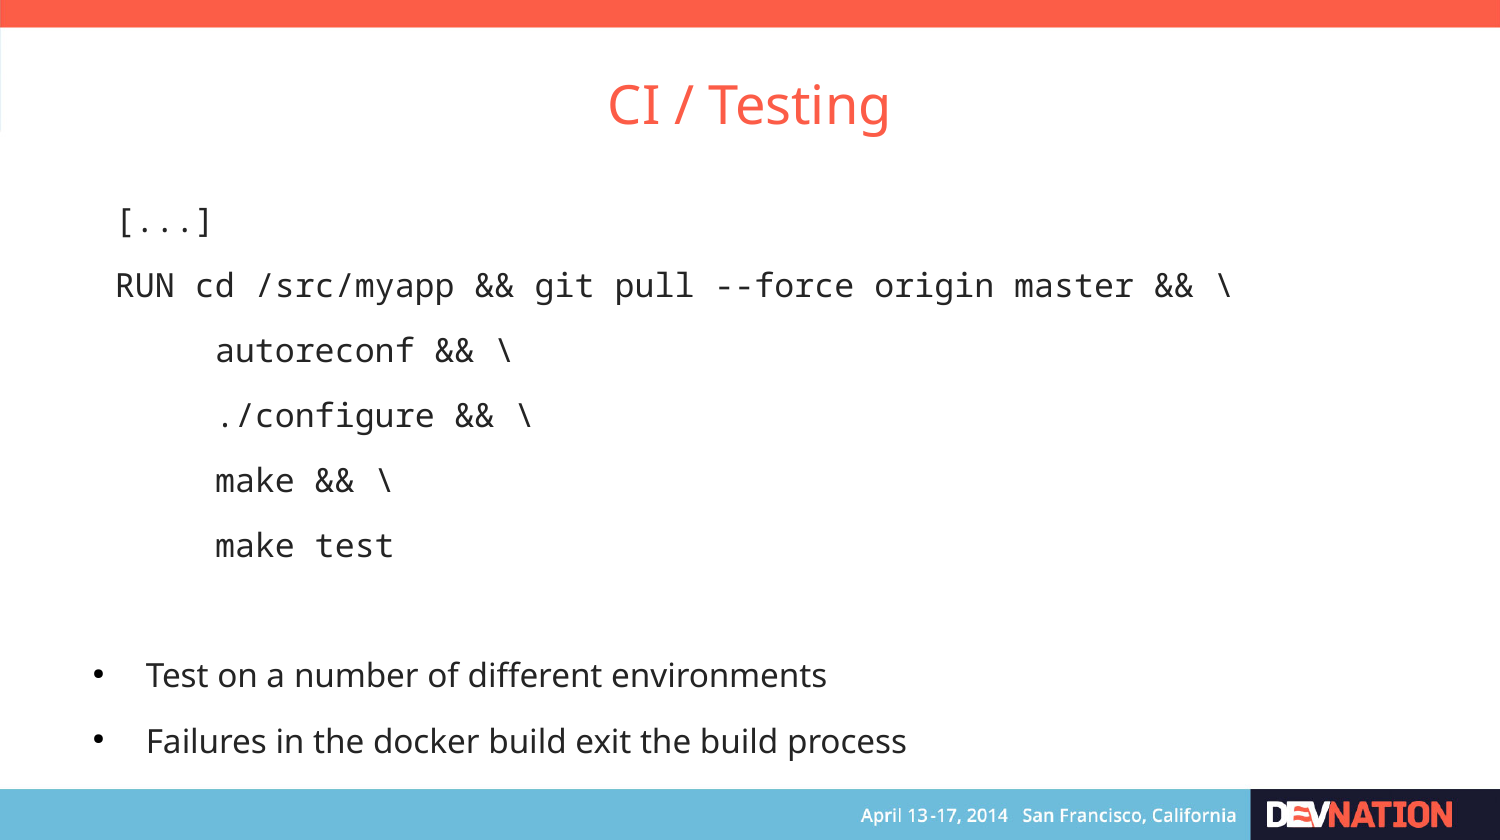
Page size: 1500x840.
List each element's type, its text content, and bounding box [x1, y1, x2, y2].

list [...] RUN cd /src/myapp && git pull --force origin master && \ autoreconf && \ ./configure && \ make && \ make test Test on a number of different environments Failures in the docker build exit the build process [74, 196, 1425, 751]
title CI / Testing [74, 33, 1425, 174]
picture [0, 0, 1500, 840]
